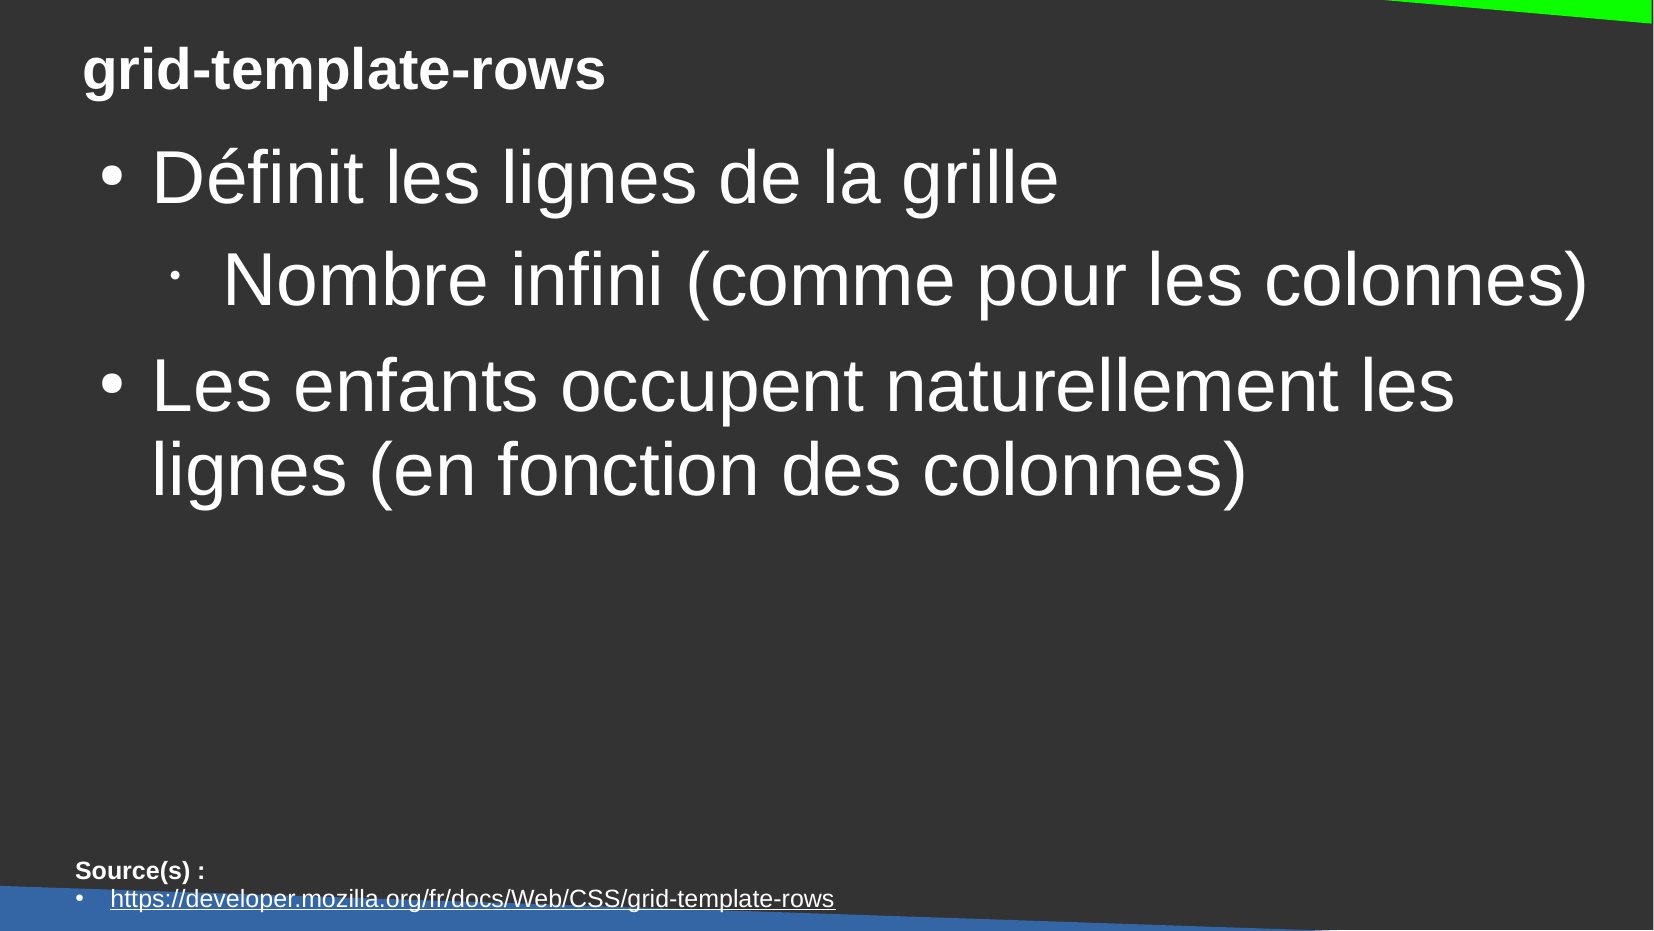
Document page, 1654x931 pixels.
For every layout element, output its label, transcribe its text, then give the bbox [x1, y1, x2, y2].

title grid-template-rows [82, 37, 1571, 122]
list Définit les lignes de la grille Nombre infini (comme pour les colonnes) Les enfants occupent naturellement les lignes (en fonction des colonnes) [80, 135, 1620, 626]
text_box [0, 885, 1337, 931]
text_box [1383, 0, 1652, 24]
text_box Source(s) : https://developer.mozilla.org/fr/docs/Web/CSS/grid-template-rows [60, 838, 1546, 920]
